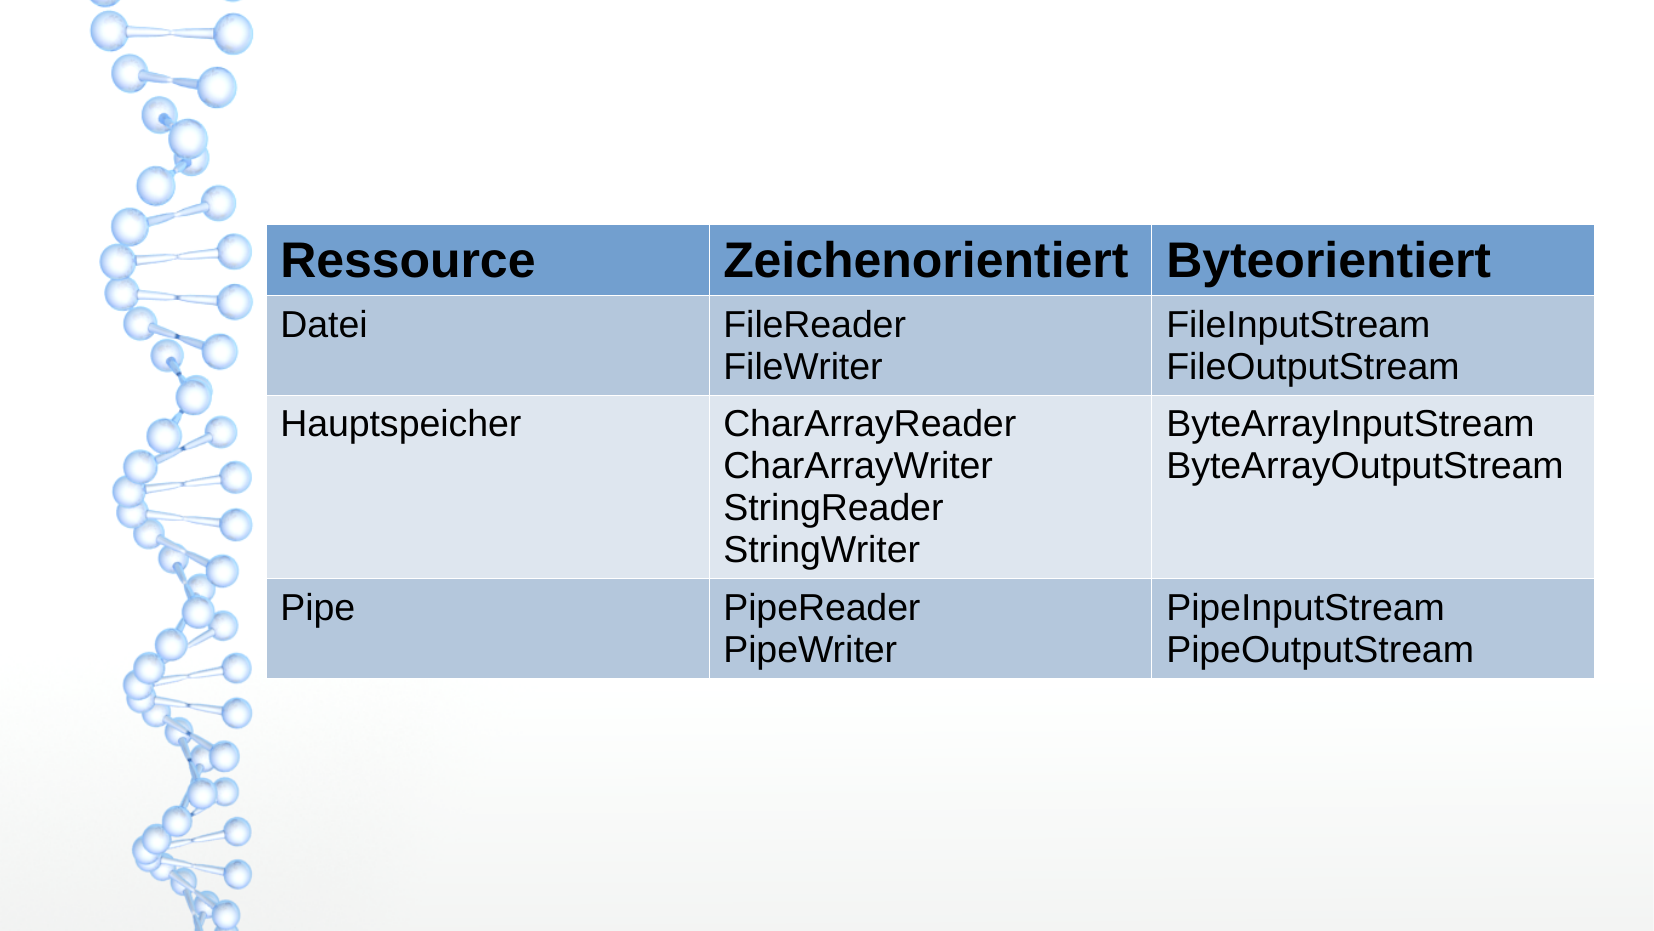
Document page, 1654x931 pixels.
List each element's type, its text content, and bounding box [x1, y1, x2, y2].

table_cell Hauptspeicher [267, 396, 709, 578]
table_cell Pipe [267, 579, 709, 678]
table_cell PipeInputStream PipeOutputStream [1152, 579, 1594, 678]
table_cell Datei [267, 296, 709, 395]
table_header Byteorientiert [1152, 225, 1594, 295]
picture [0, 0, 1654, 931]
table_header Ressource [267, 225, 709, 295]
table_cell FileReader FileWriter [710, 296, 1151, 395]
table_cell FileInputStream FileOutputStream [1152, 296, 1594, 395]
table_header Zeichenorientiert [710, 225, 1151, 295]
table_cell CharArrayReader CharArrayWriter StringReader StringWriter [710, 396, 1151, 578]
table_cell PipeReader PipeWriter [710, 579, 1151, 678]
table_cell ByteArrayInputStream ByteArrayOutputStream [1152, 396, 1594, 578]
